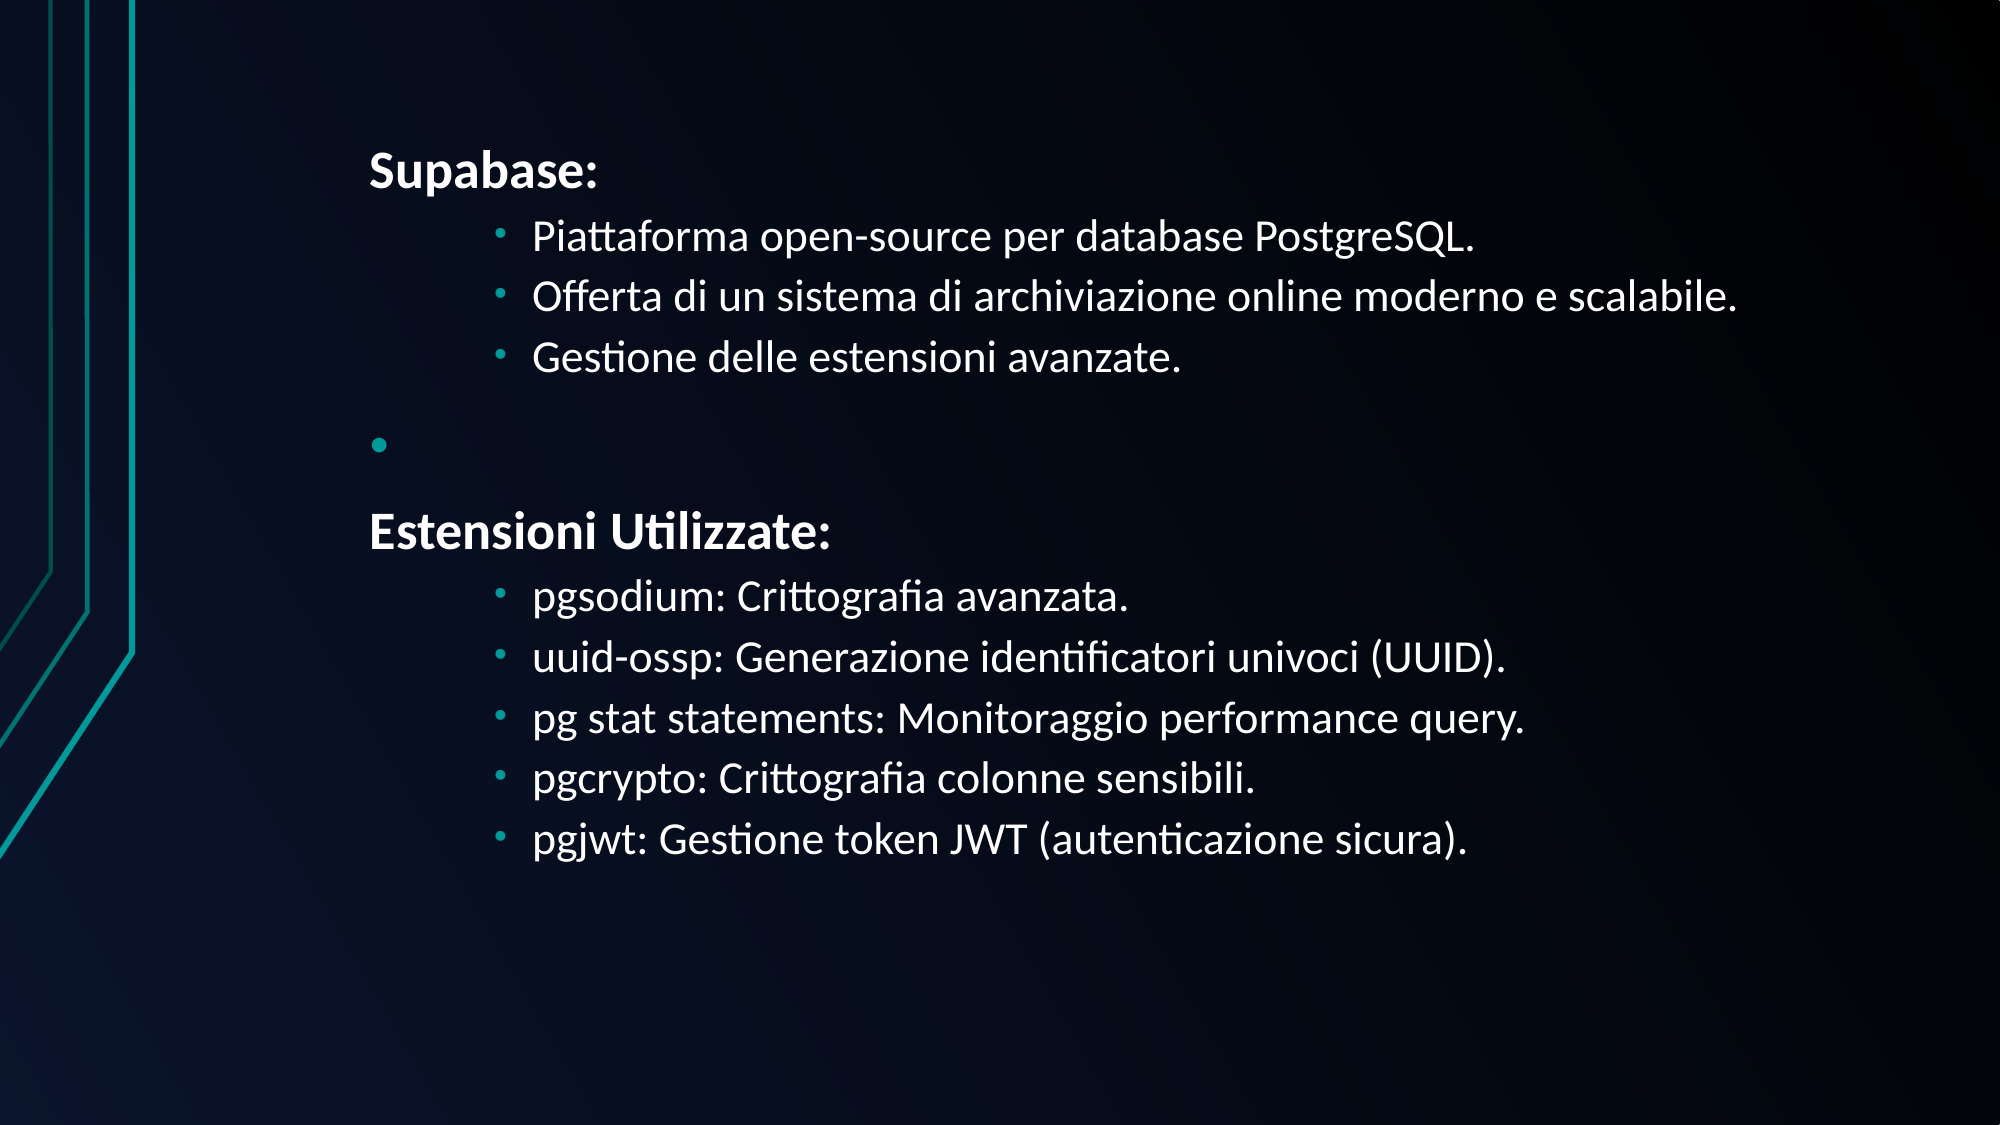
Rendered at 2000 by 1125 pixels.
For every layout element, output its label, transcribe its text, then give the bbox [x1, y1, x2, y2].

list Supabase: Piattaforma open-source per database PostgreSQL. Offerta di un sistema di archiviazione online moderno e scalabile. Gestione delle estensioni avanzate. Estensioni Utilizzate: pgsodium: Crittografia avanzata. uuid-ossp: Generazione identificatori univoci (UUID). pg stat statements: Monitoraggio performance query. pgcrypto: Crittografia colonne sensibili. pgjwt: Gestione token JWT (autenticazione sicura). [350, 137, 1768, 917]
